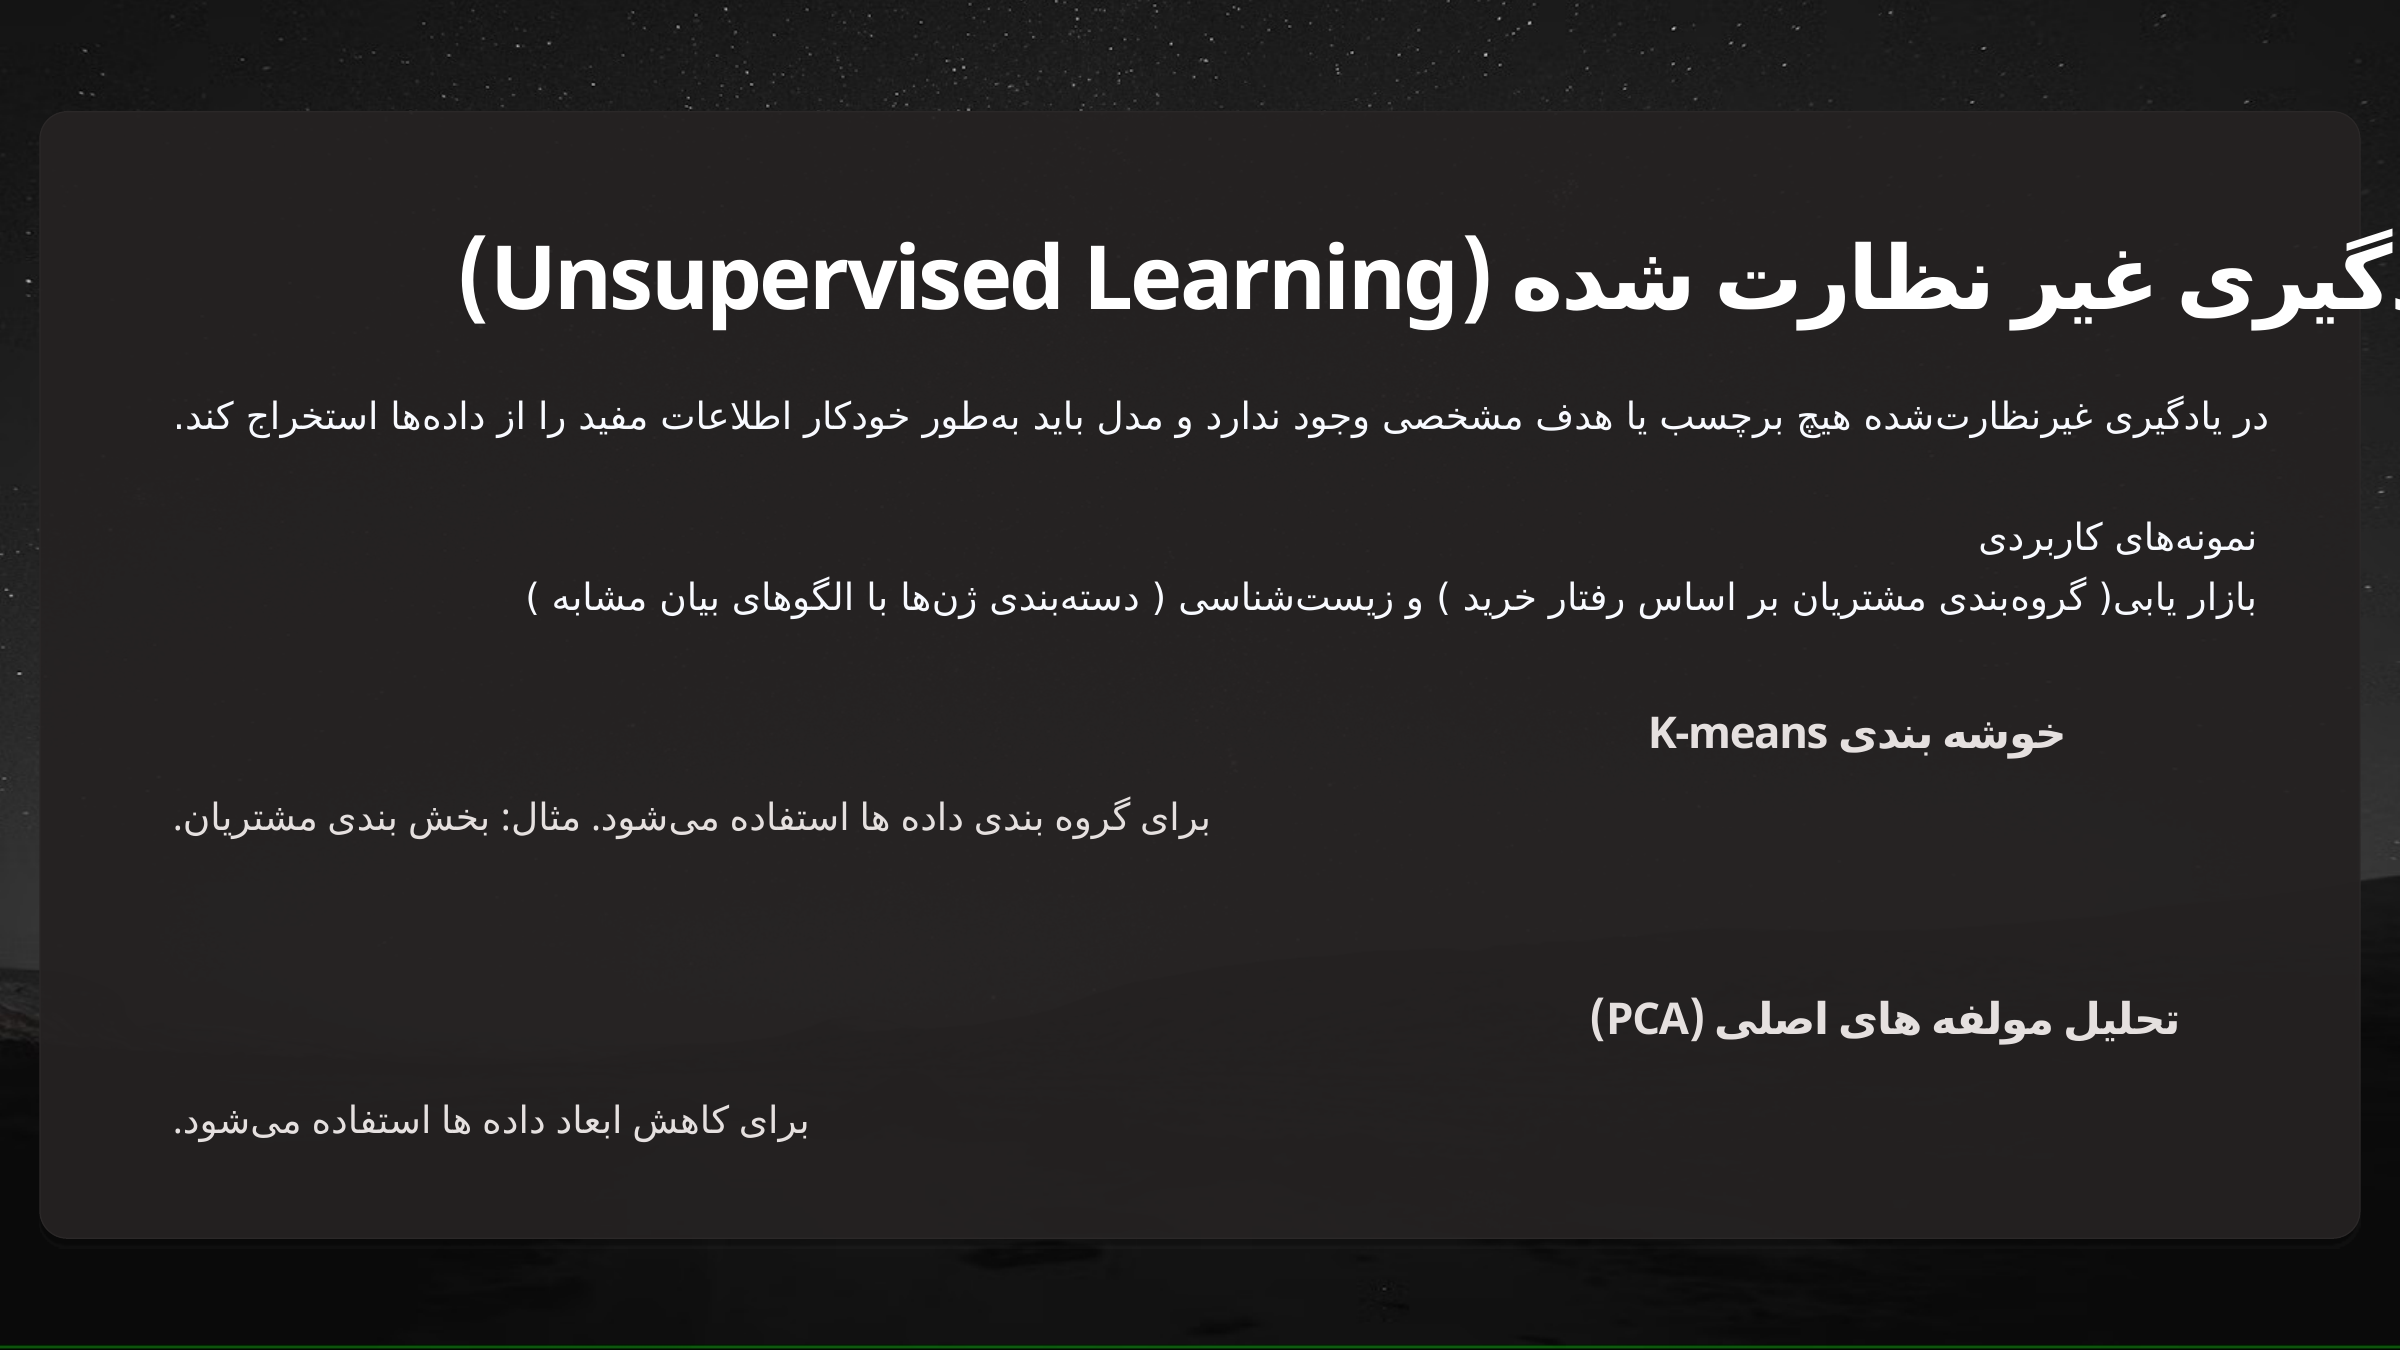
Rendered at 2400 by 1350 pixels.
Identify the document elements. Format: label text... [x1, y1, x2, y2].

text_box برای گروه بندی داده ها استفاده می‌شود. مثال: بخش بندی مشتریان. [173, 778, 2094, 839]
text_box یادگیری غیر نظارت شده (Unsupervised Learning) [456, 216, 2227, 328]
text_box در یادگیری غیرنظارت‌شده هیچ برچسب یا هدف مشخصی وجود ندارد و مدل باید به‌طور خودکار اطلاعات مفید را از داده‌ها استخراج کند. نمونه‌های کاربردی بازار یابی( گروه‌بندی مشتریان بر اساس رفتار خرید ) و زیست‌شناسی ( دسته‌بندی ژن‌ها با الگوهای بیان مشابه ) [173, 377, 2227, 438]
text_box تحلیل مولفه های اصلی (PCA) [1589, 988, 2094, 1044]
text_box خوشه بندی K-means [1648, 703, 2094, 758]
text_box [39, 111, 2360, 1239]
text_box برای کاهش ابعاد داده ها استفاده می‌شود. [173, 1080, 2094, 1141]
